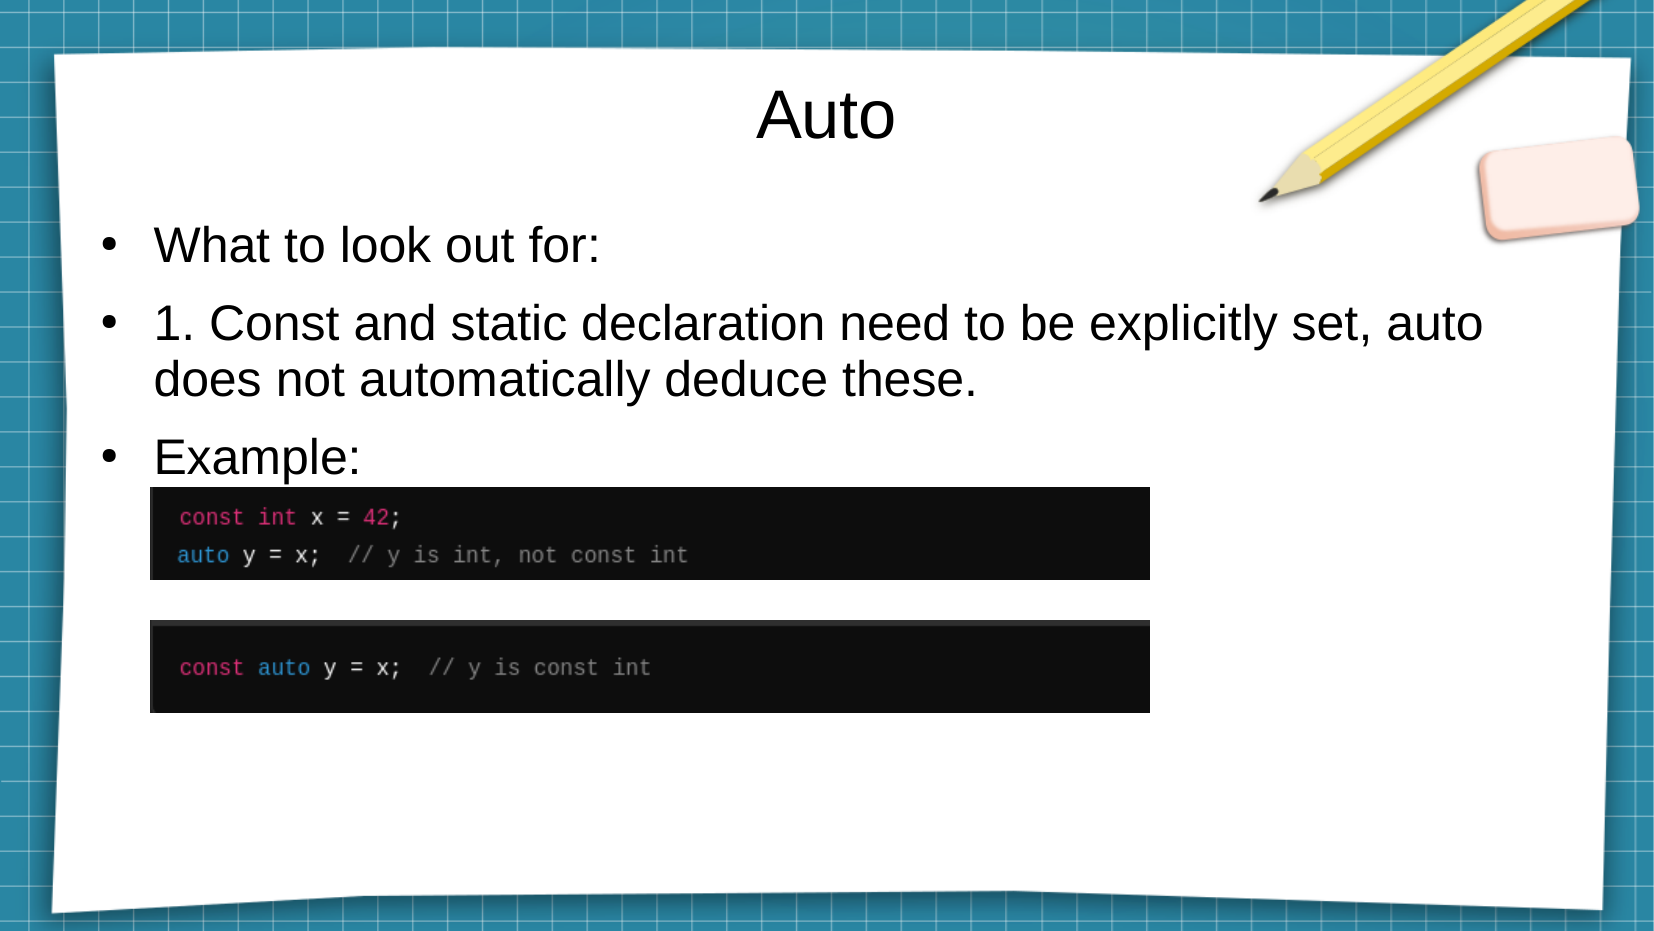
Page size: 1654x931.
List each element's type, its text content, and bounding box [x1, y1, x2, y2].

list What to look out for: 1. Const and static declaration need to be explicitly set, auto does not automatically deduce these. Example: [82, 217, 1571, 758]
picture [0, 0, 1654, 931]
title Auto [82, 37, 1571, 193]
